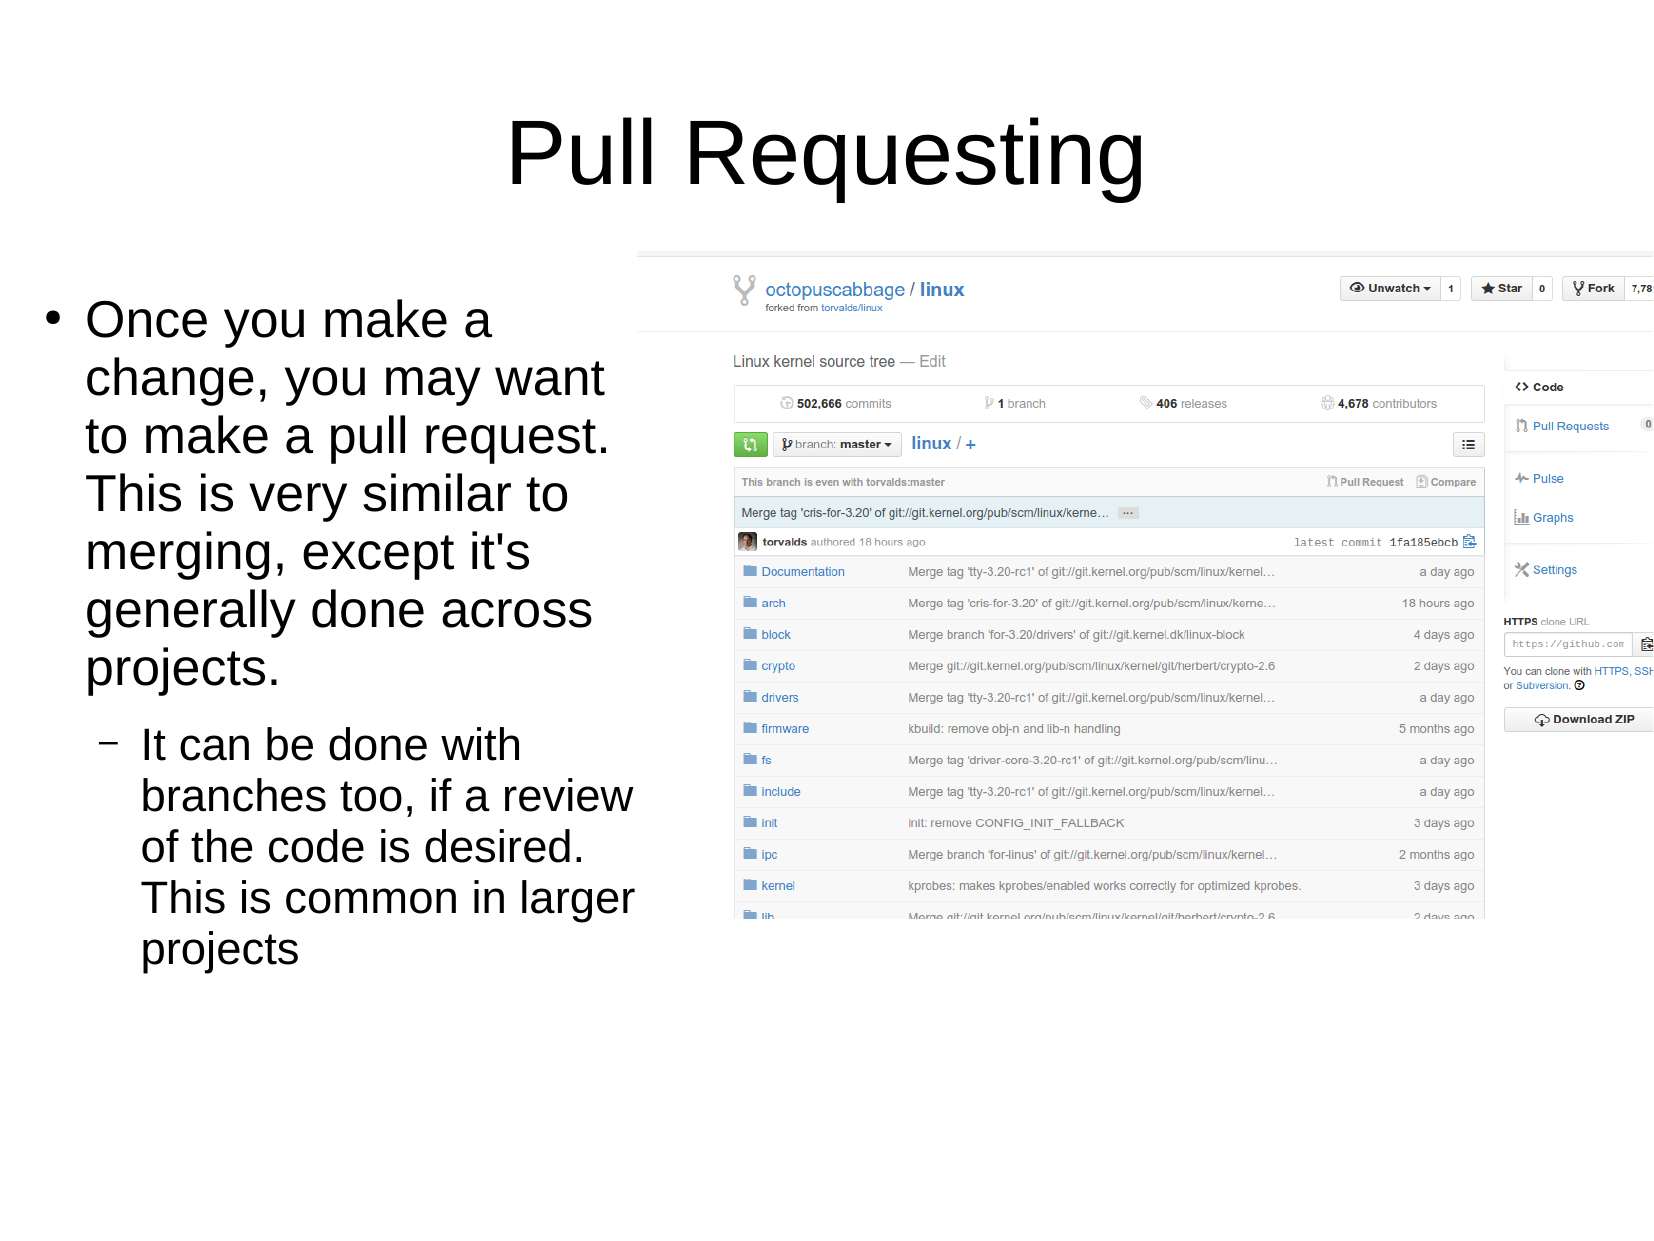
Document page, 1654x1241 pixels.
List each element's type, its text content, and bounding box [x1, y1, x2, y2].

list Once you make a change, you may want to make a pull request. This is very similar to merging, except it's generally done across projects. It can be done with branches too, if a review of the code is desired. This is common in larger projects [30, 290, 638, 1010]
picture [637, 251, 1654, 919]
title Pull Requesting [82, 49, 1571, 257]
